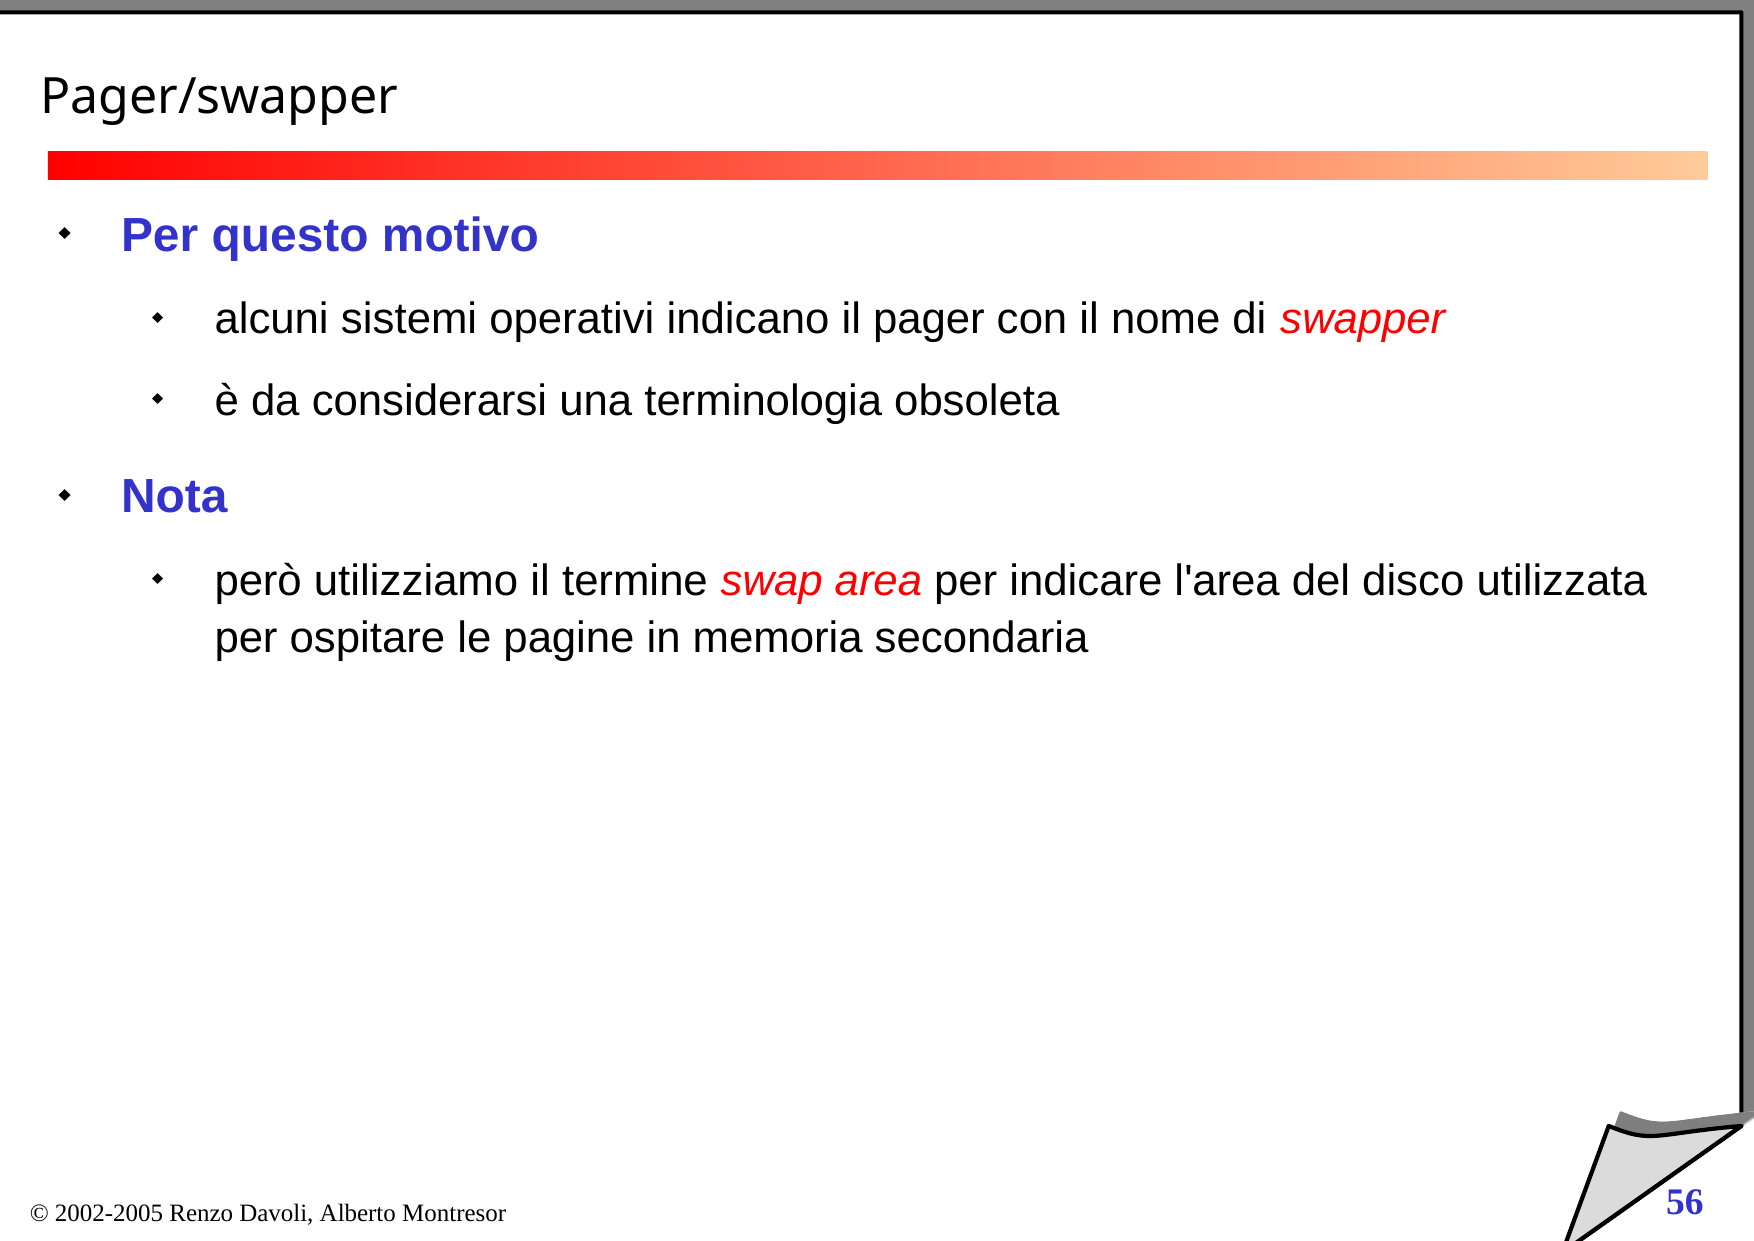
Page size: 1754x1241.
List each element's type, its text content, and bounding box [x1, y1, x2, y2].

title Pager/swapper [40, 49, 1714, 144]
list Per questo motivo alcuni sistemi operativi indicano il pager con il nome di swapper è da considerarsi una terminologia obsoleta Nota però utilizziamo il termine swap area per indicare l'area del disco utilizzata per ospitare le pagine in memoria secondaria [58, 206, 1696, 815]
